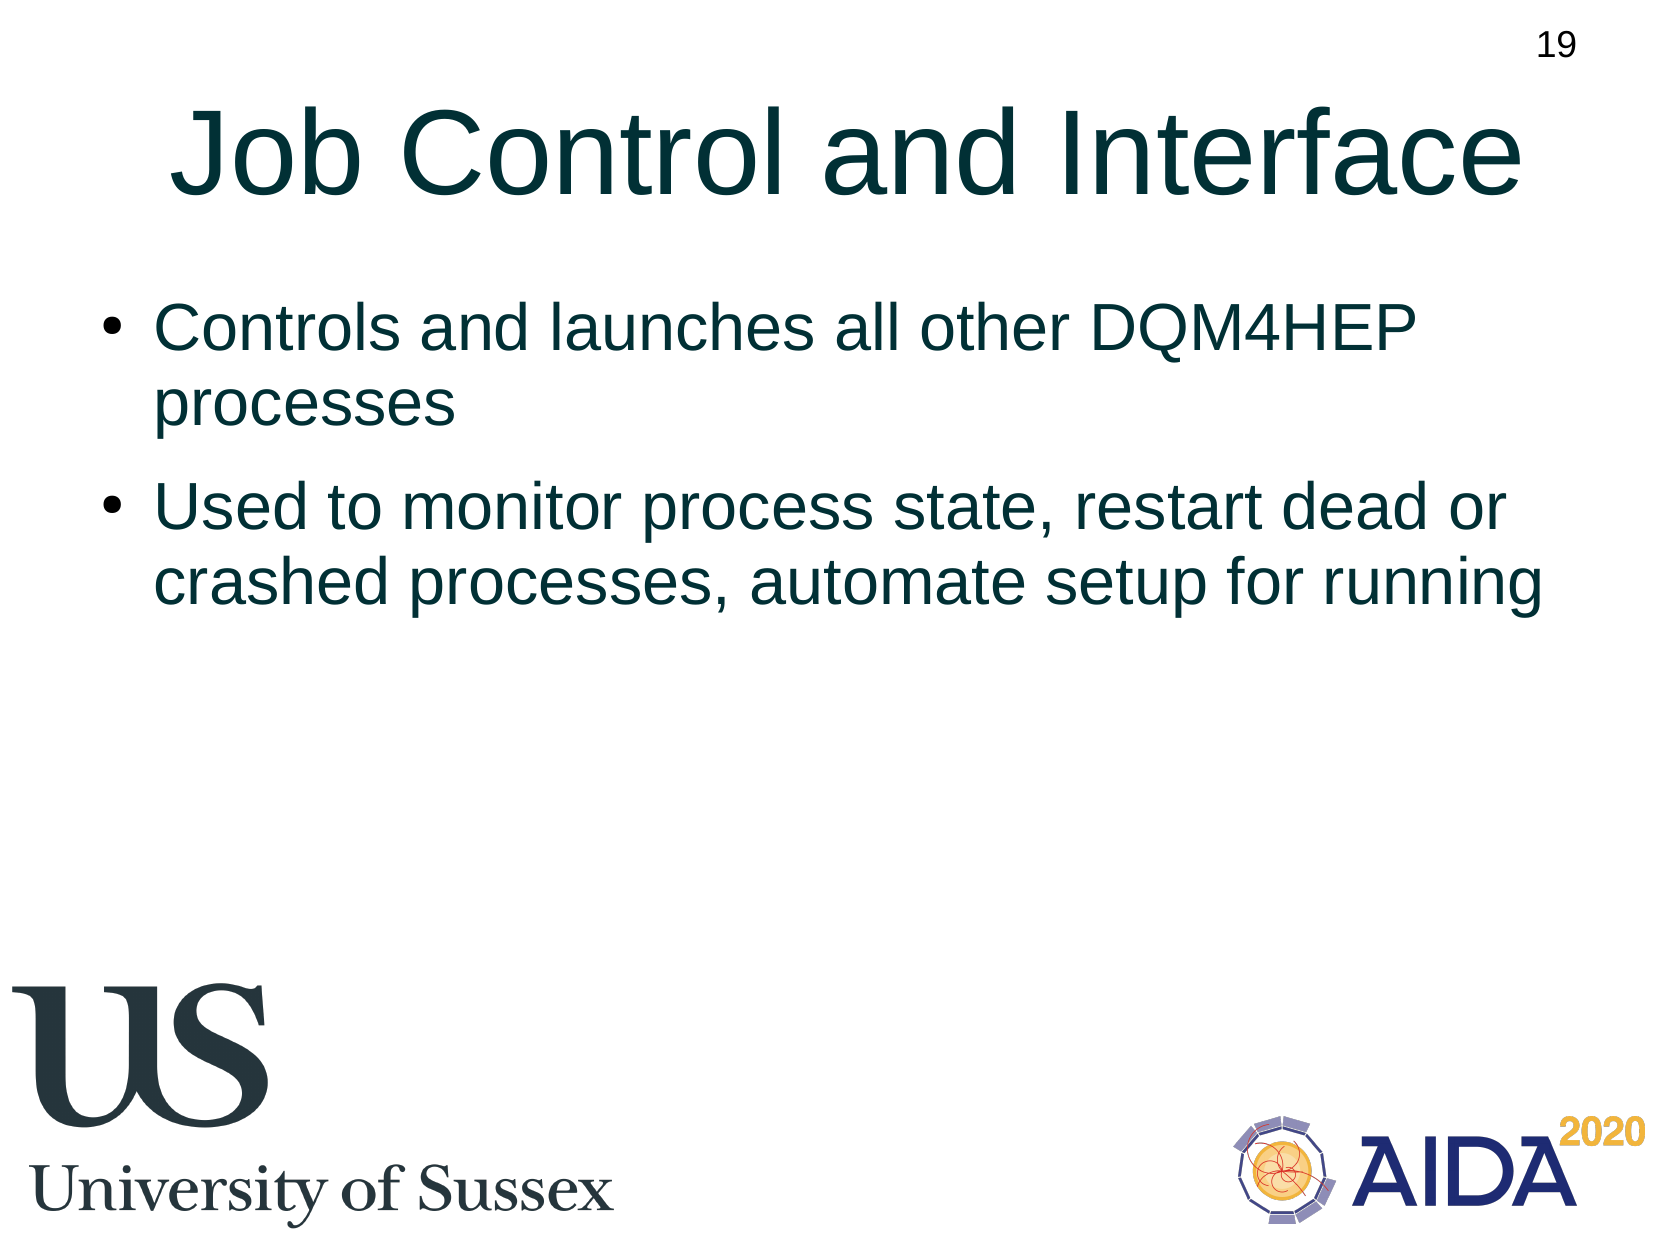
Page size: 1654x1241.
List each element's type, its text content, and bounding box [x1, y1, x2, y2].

picture [11, 982, 615, 1229]
picture [1233, 1116, 1645, 1224]
list Controls and launches all other DQM4HEP processes Used to monitor process state, restart dead or crashed processes, automate setup for running [82, 290, 1571, 957]
title Job Control and Interface [82, 49, 1571, 257]
text_box <number> [1521, 16, 1654, 84]
